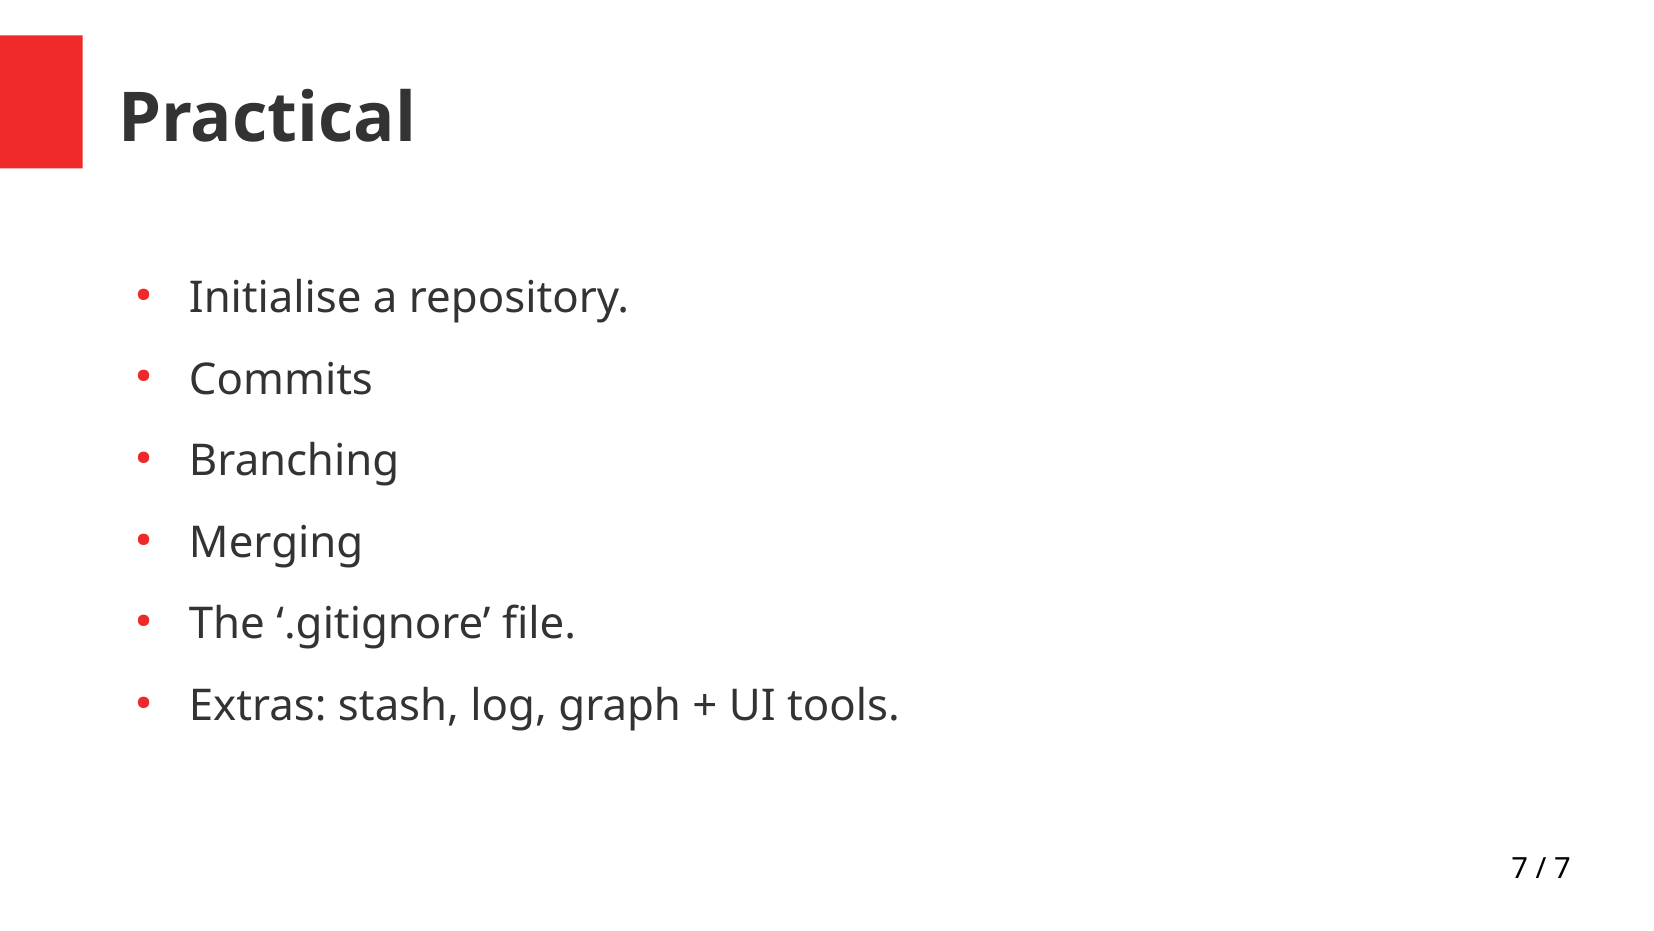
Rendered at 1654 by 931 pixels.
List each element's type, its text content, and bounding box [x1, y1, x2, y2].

title Practical [118, 37, 1571, 193]
list Initialise a repository. Commits Branching Merging The ‘.gitignore’ file. Extras: stash, log, graph + UI tools. [118, 265, 1536, 806]
